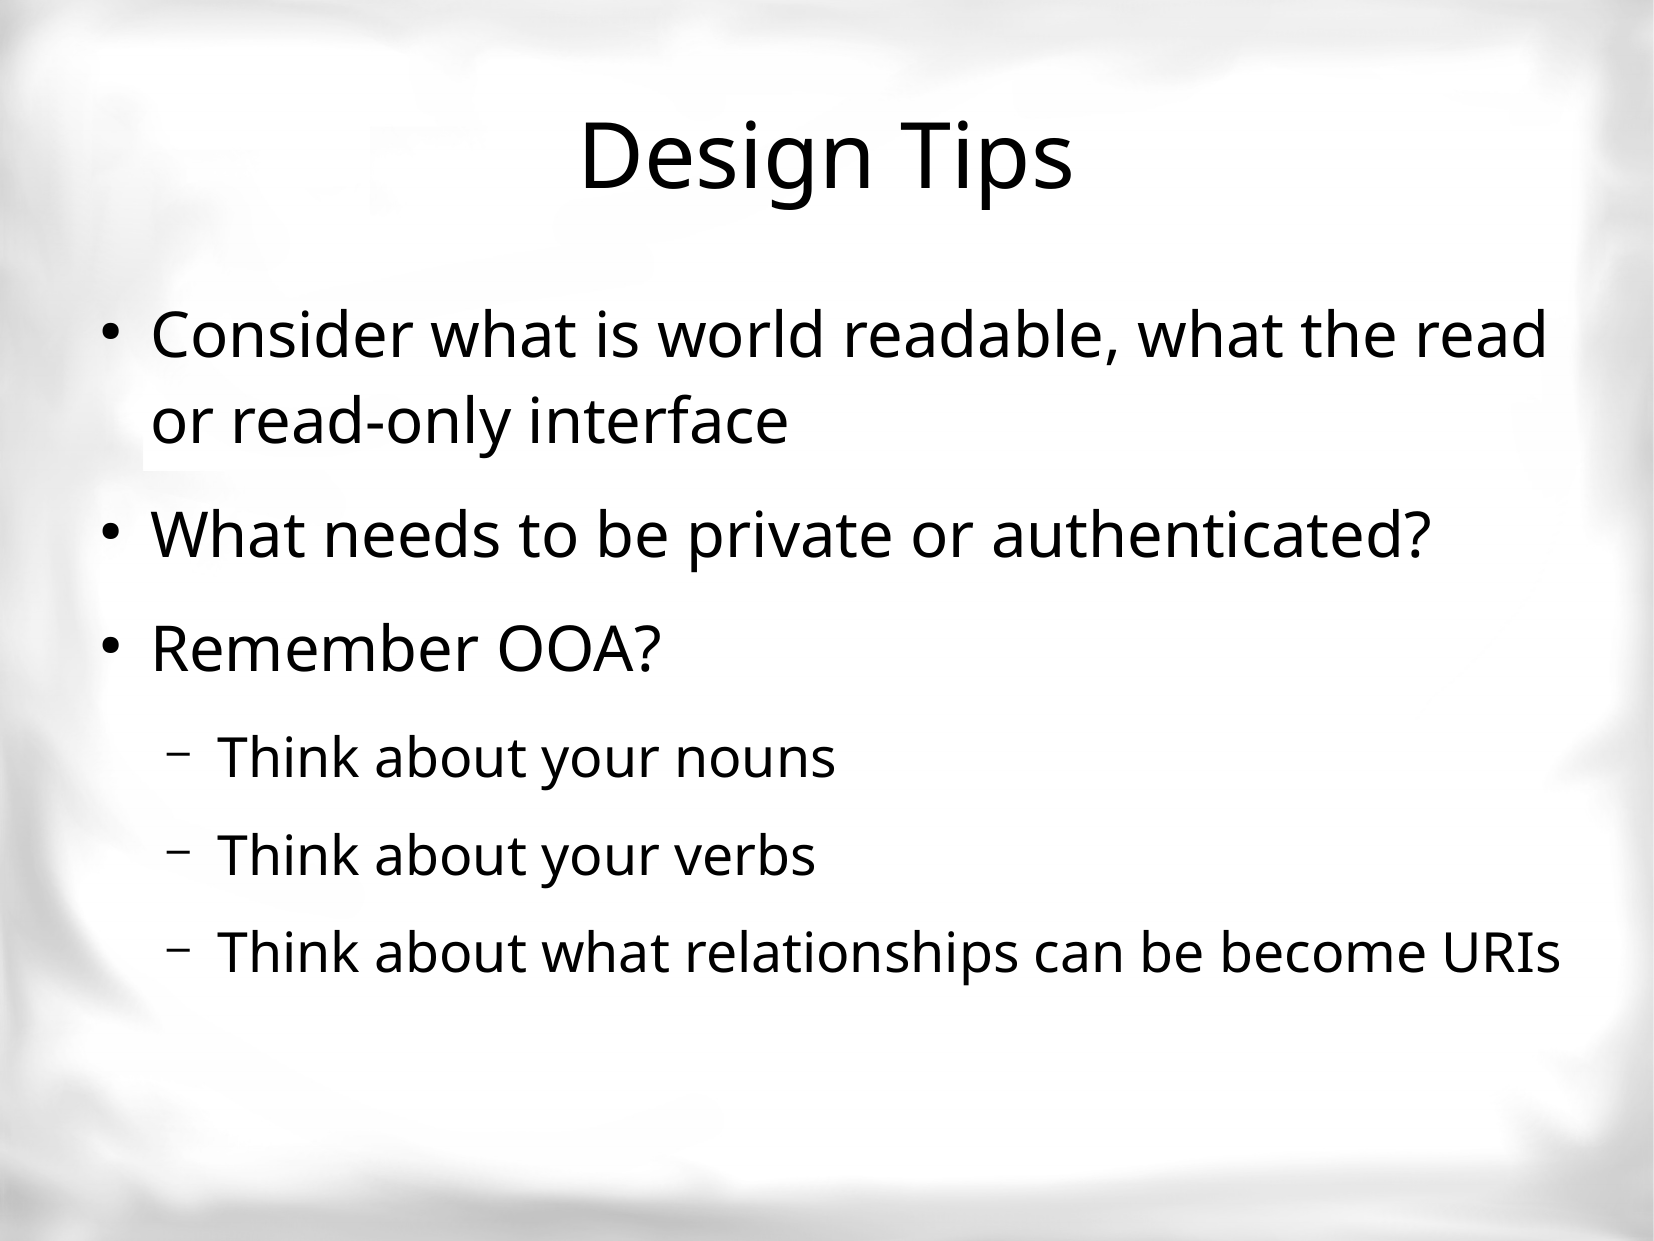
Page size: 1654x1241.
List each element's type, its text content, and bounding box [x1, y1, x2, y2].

title Design Tips [82, 49, 1571, 257]
list Consider what is world readable, what the read or read-only interface What needs to be private or authenticated? Remember OOA? Think about your nouns Think about your verbs Think about what relationships can be become URIs [82, 290, 1571, 1010]
picture [0, 0, 1654, 1241]
